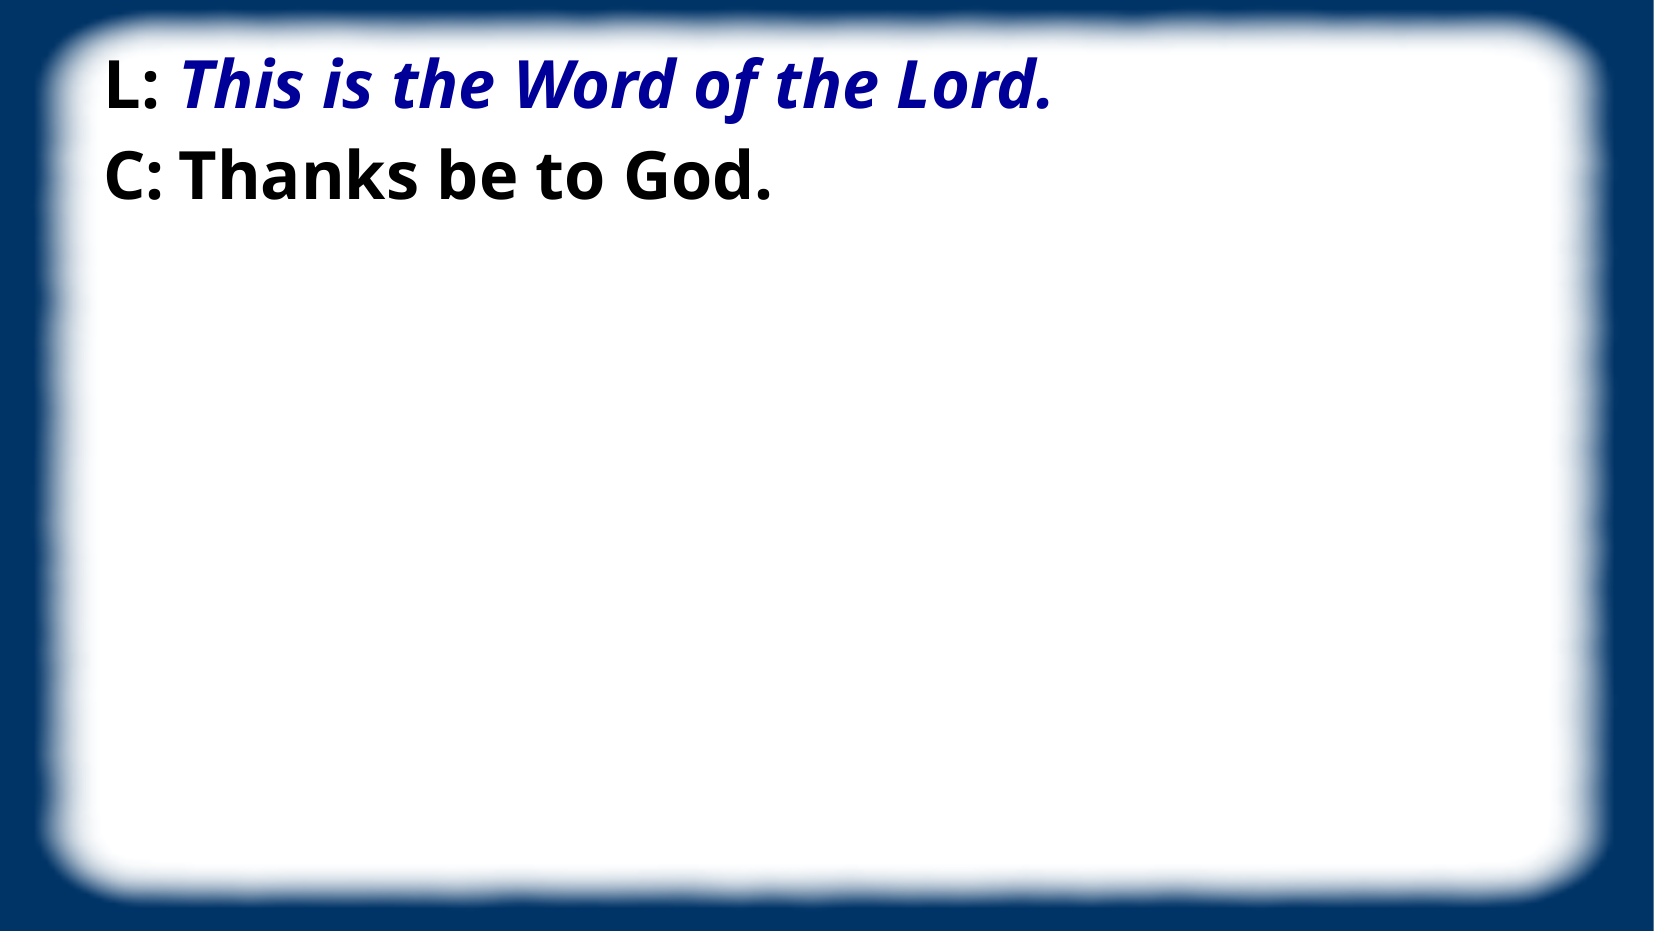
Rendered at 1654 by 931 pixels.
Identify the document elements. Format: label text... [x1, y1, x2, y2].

text_box L: This is the Word of the Lord. C: Thanks be to God. [88, 30, 1529, 223]
picture [0, 0, 1654, 931]
